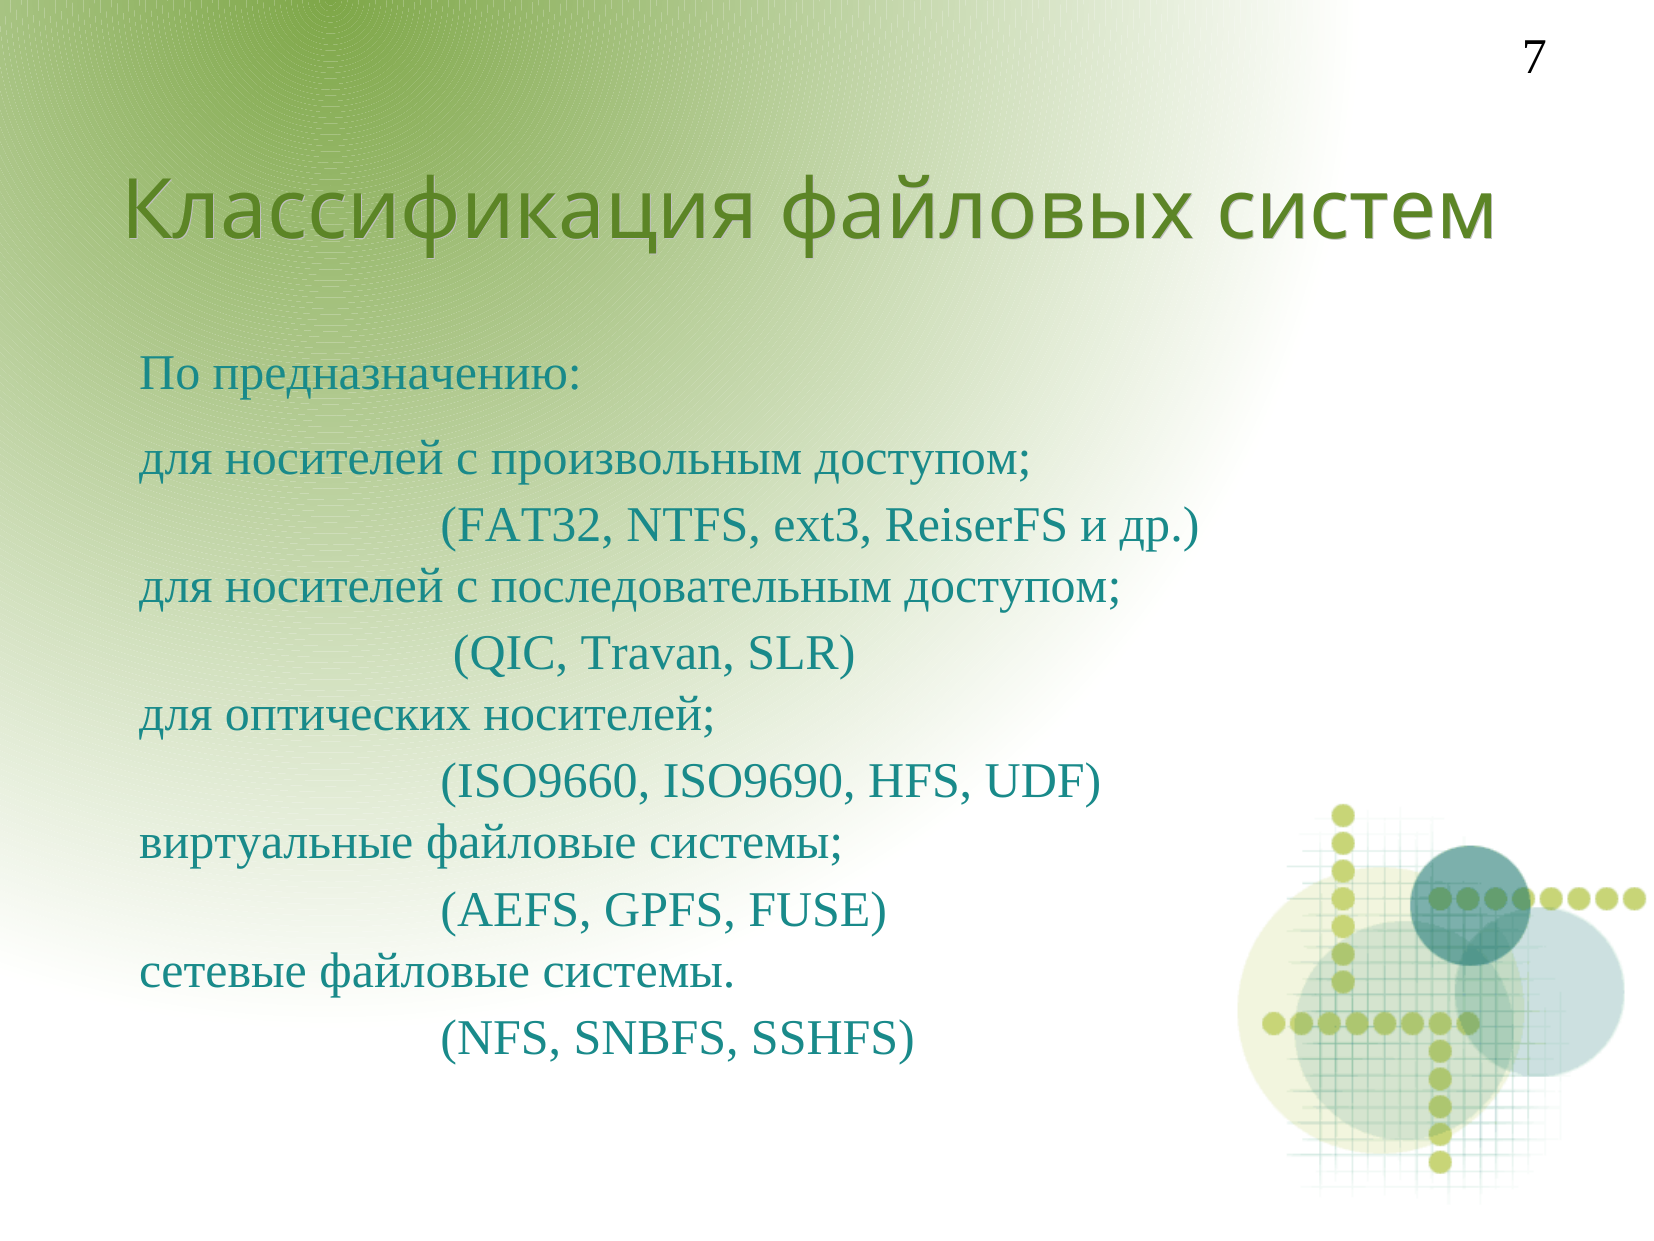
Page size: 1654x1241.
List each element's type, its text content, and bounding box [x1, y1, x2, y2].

title Классификация файловых систем [121, 102, 1534, 311]
picture [1224, 792, 1654, 1211]
list По предназначению: для носителей с произвольным доступом; (FAT32, NTFS, ext3, ReiserFS и др.) для носителей с последовательным доступом; (QIC, Travan, SLR) для оптических носителей; (ISO9660, ISO9690, HFS, UDF) виртуальные файловые системы; (AEFS, GPFS, FUSE) сетевые файловые системы. (NFS, SNBFS, SSHFS) [121, 344, 1534, 1127]
text_box <номер> [1532, 29, 1654, 89]
